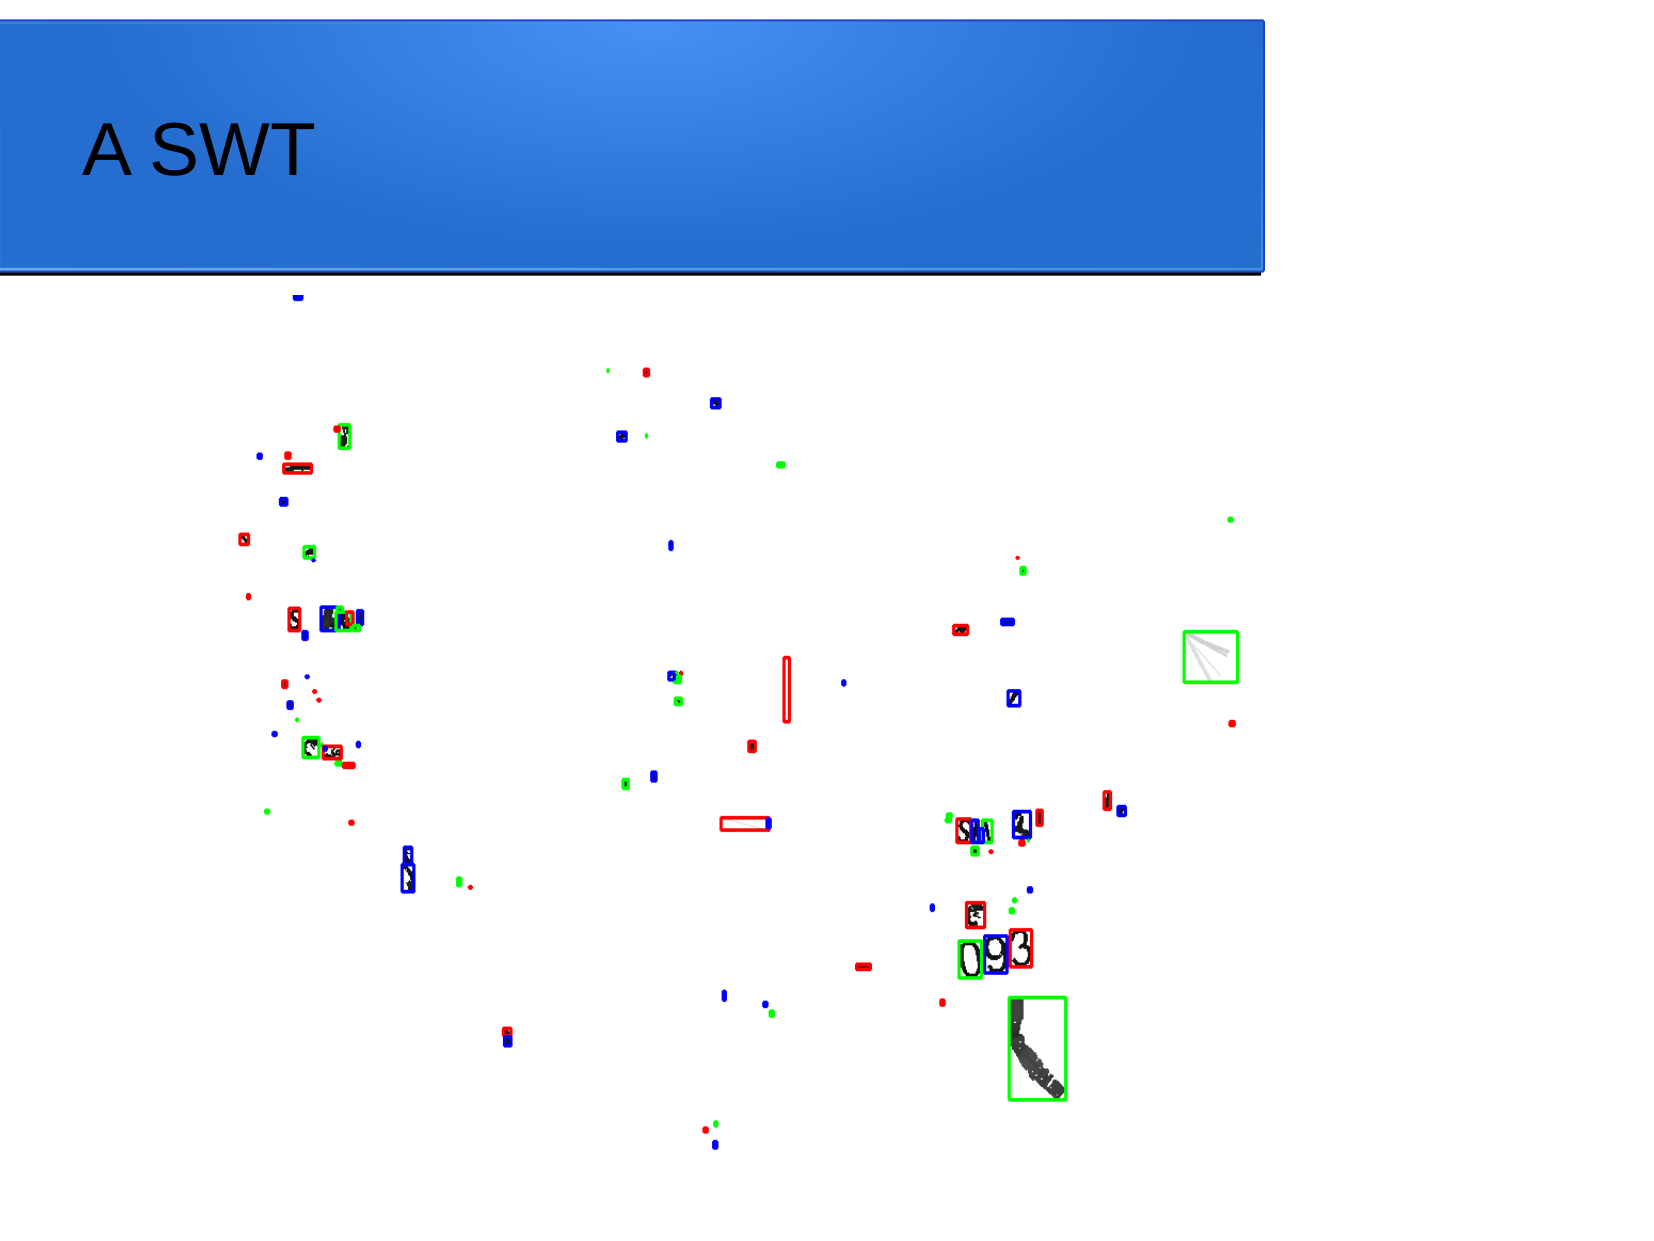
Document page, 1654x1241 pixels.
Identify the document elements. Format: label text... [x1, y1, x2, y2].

picture [200, 295, 1477, 1193]
title A SWT [82, 47, 1235, 252]
